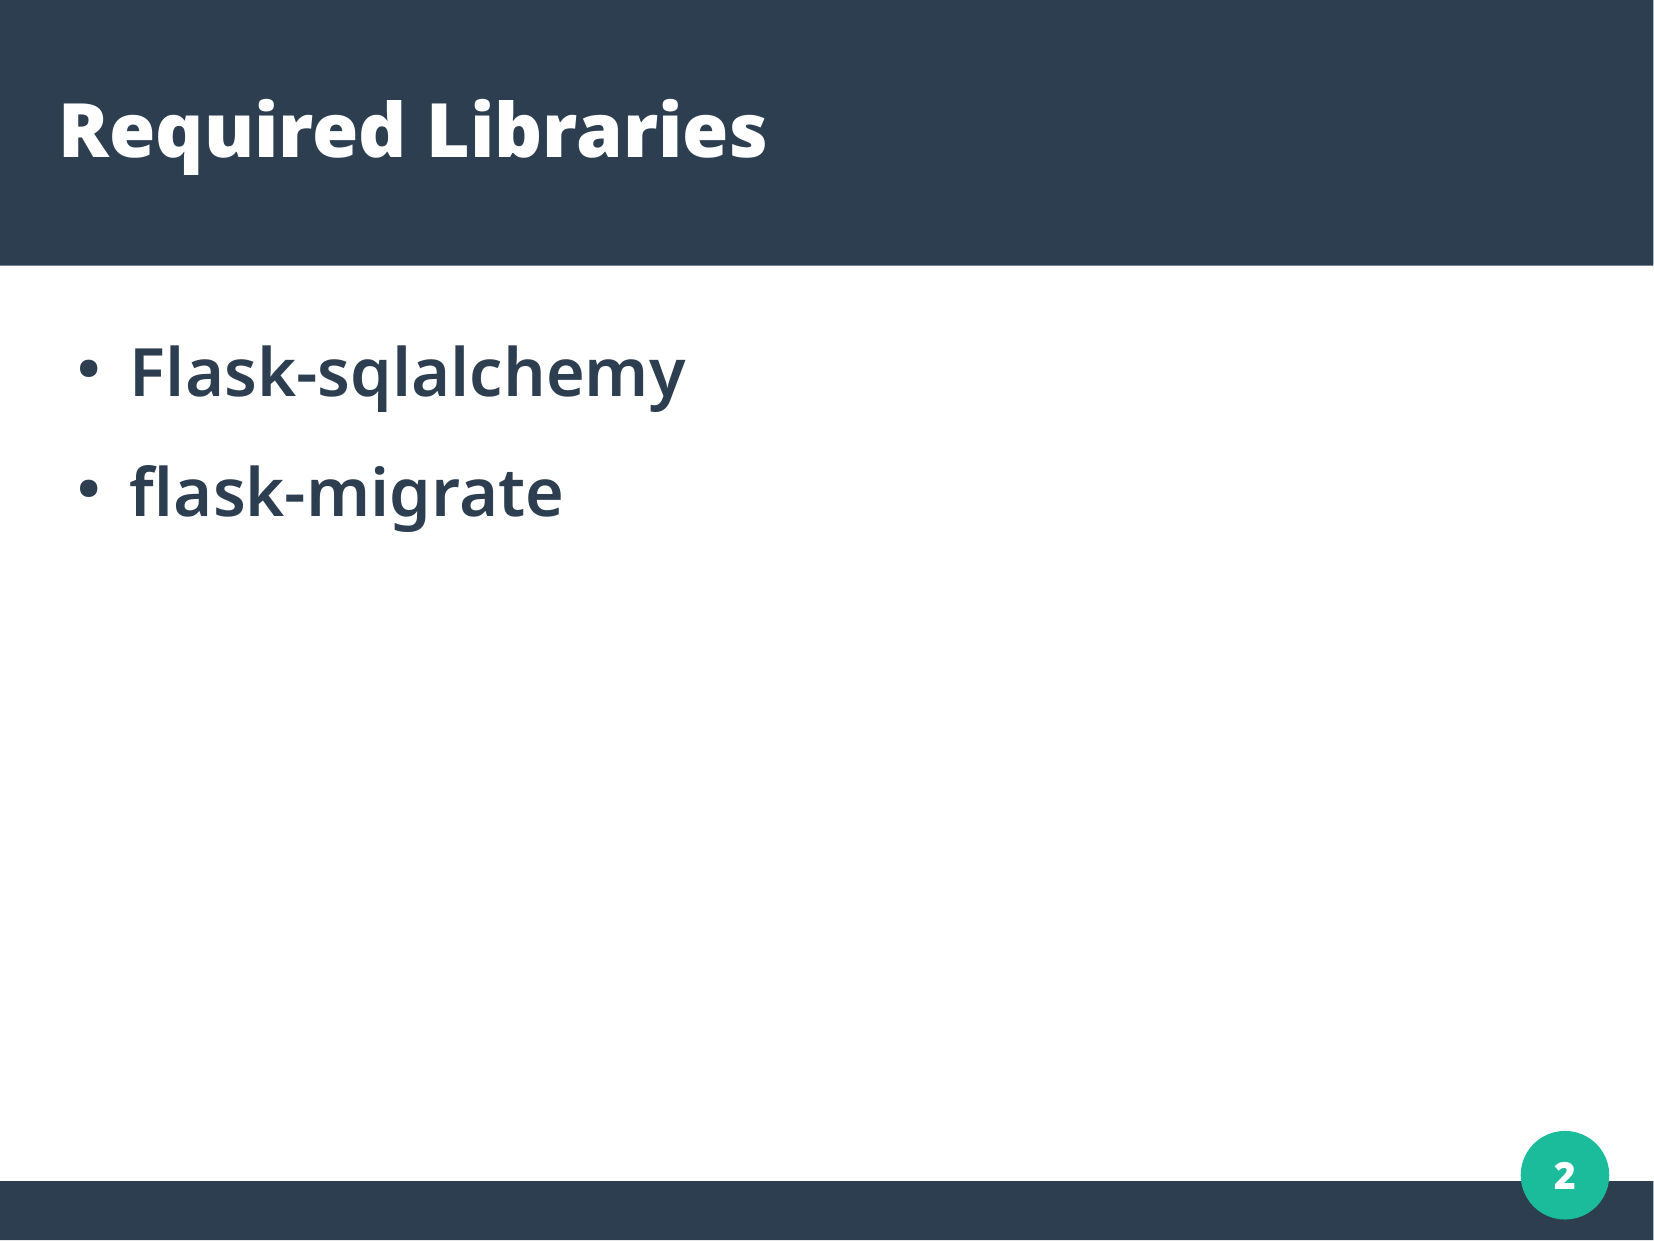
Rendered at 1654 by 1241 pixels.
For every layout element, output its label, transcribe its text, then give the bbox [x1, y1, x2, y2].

list Flask-sqlalchemy flask-migrate [59, 324, 1595, 1152]
title Required Libraries [59, 49, 1595, 207]
